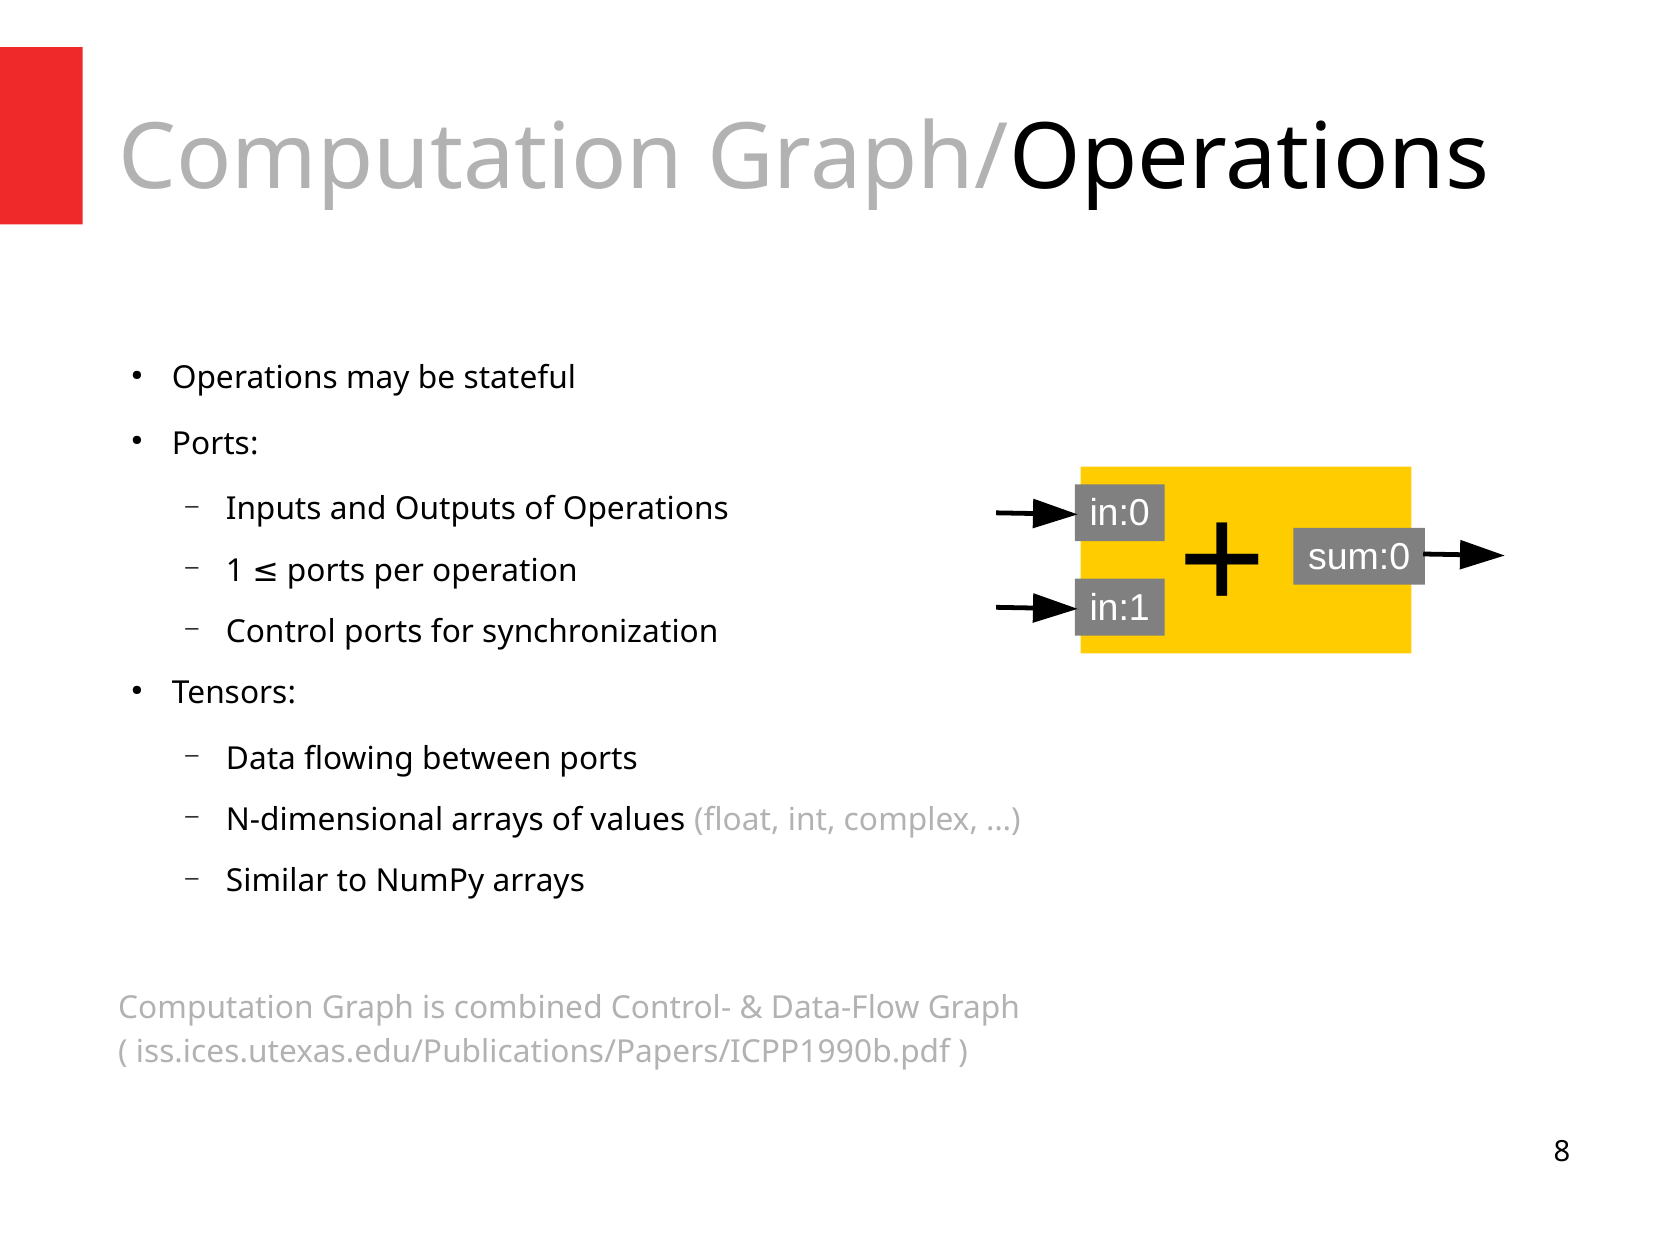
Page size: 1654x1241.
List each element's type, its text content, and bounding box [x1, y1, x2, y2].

text_box + [1080, 466, 1412, 654]
text_box in:1 [1074, 578, 1165, 636]
text_box in:0 [1074, 484, 1165, 542]
text_box sum:0 [1293, 527, 1425, 585]
title Computation Graph/Operations [118, 49, 1571, 257]
list Operations may be stateful Ports: Inputs and Outputs of Operations 1 ≤ ports per operation Control ports for synchronization Tensors: Data flowing between ports N-dimensional arrays of values (float, int, complex, …) Similar to NumPy arrays Computation Graph is combined Control- & Data-Flow Graph ( iss.ices.utexas.edu/Publications/Papers/ICPP1990b.pdf ) [118, 354, 1535, 1074]
